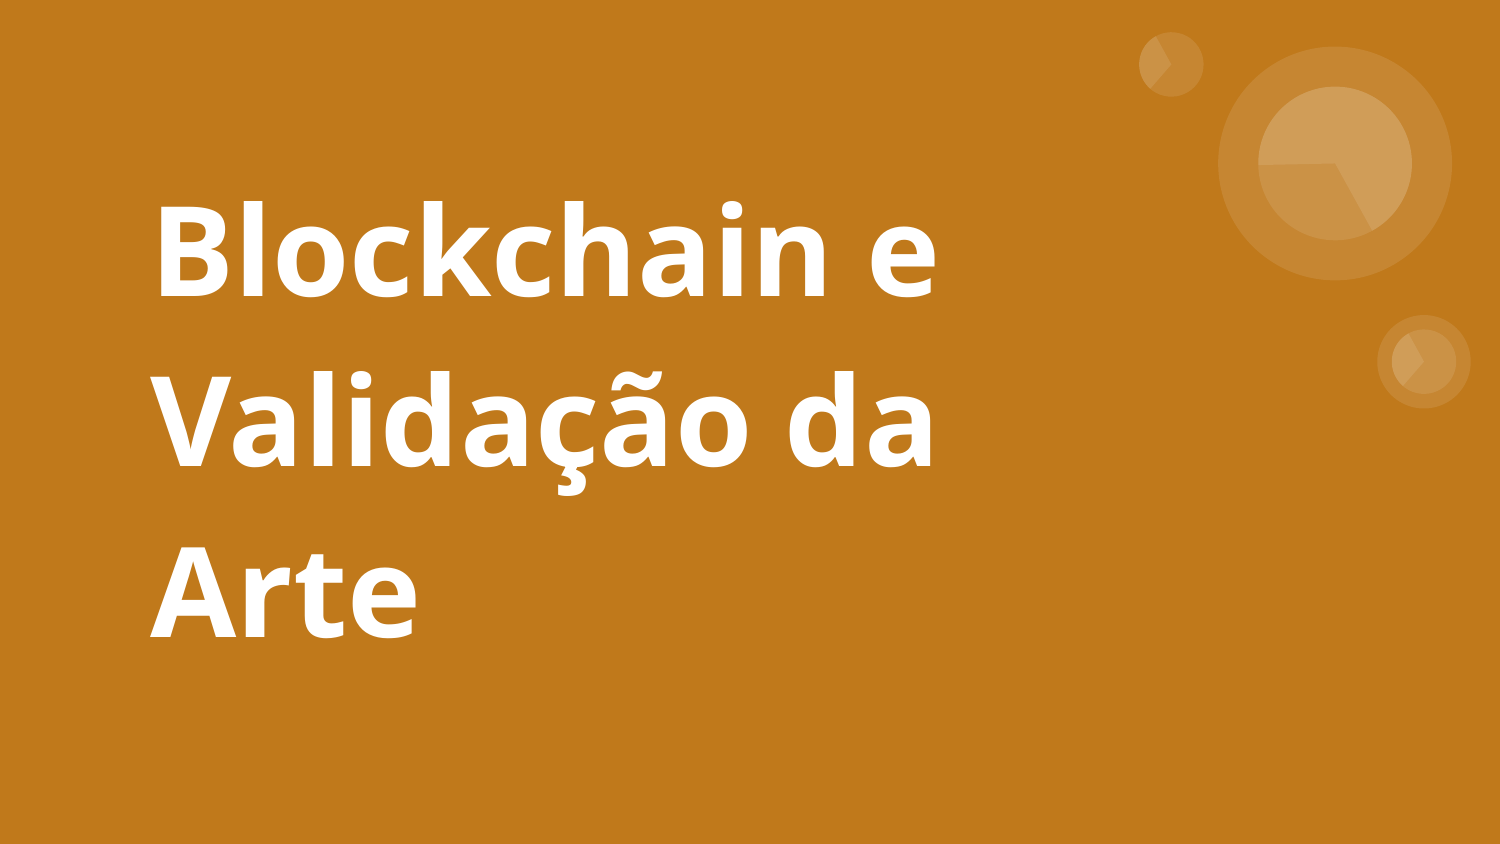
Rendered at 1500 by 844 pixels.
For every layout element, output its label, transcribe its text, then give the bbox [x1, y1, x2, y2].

title Blockchain e Validação da Arte [135, 125, 1097, 712]
